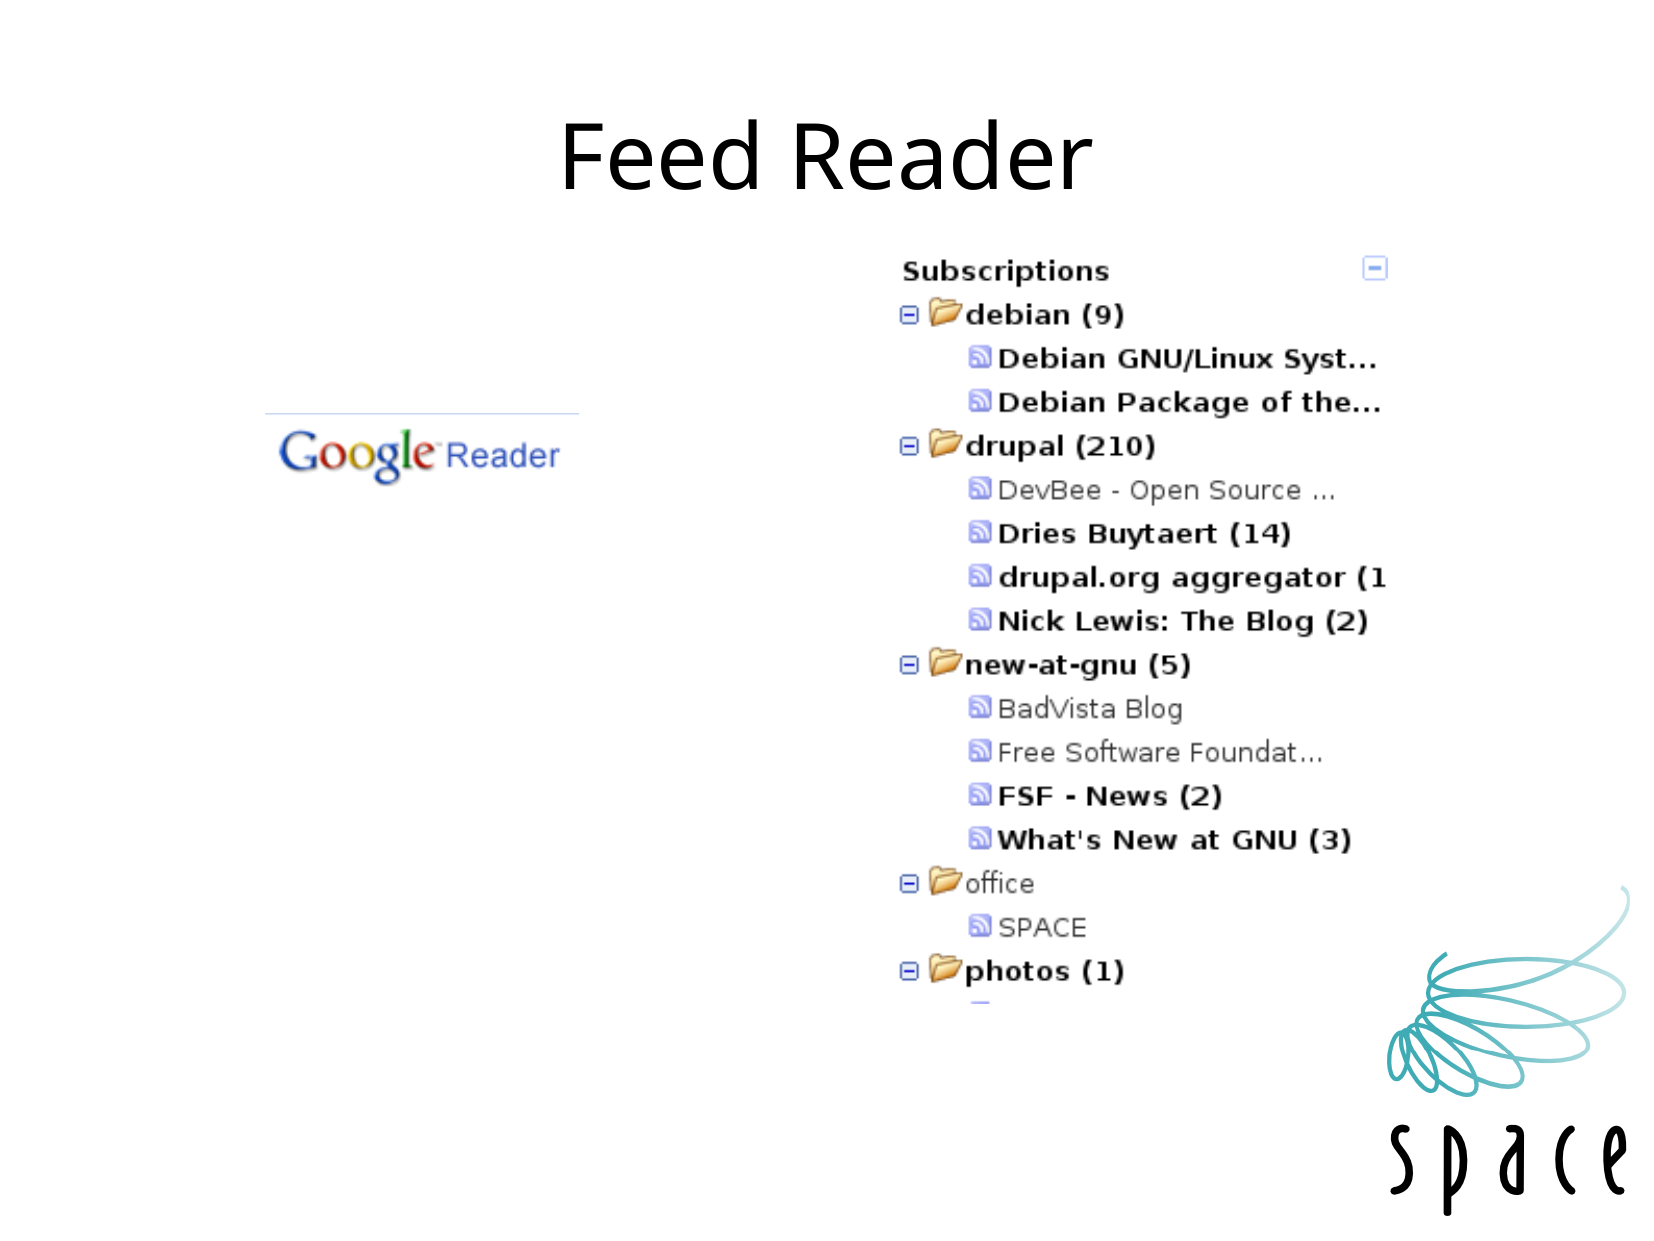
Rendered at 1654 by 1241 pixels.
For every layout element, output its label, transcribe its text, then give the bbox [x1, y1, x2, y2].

title Feed Reader [82, 56, 1571, 249]
picture [265, 413, 579, 499]
picture [888, 254, 1630, 1216]
